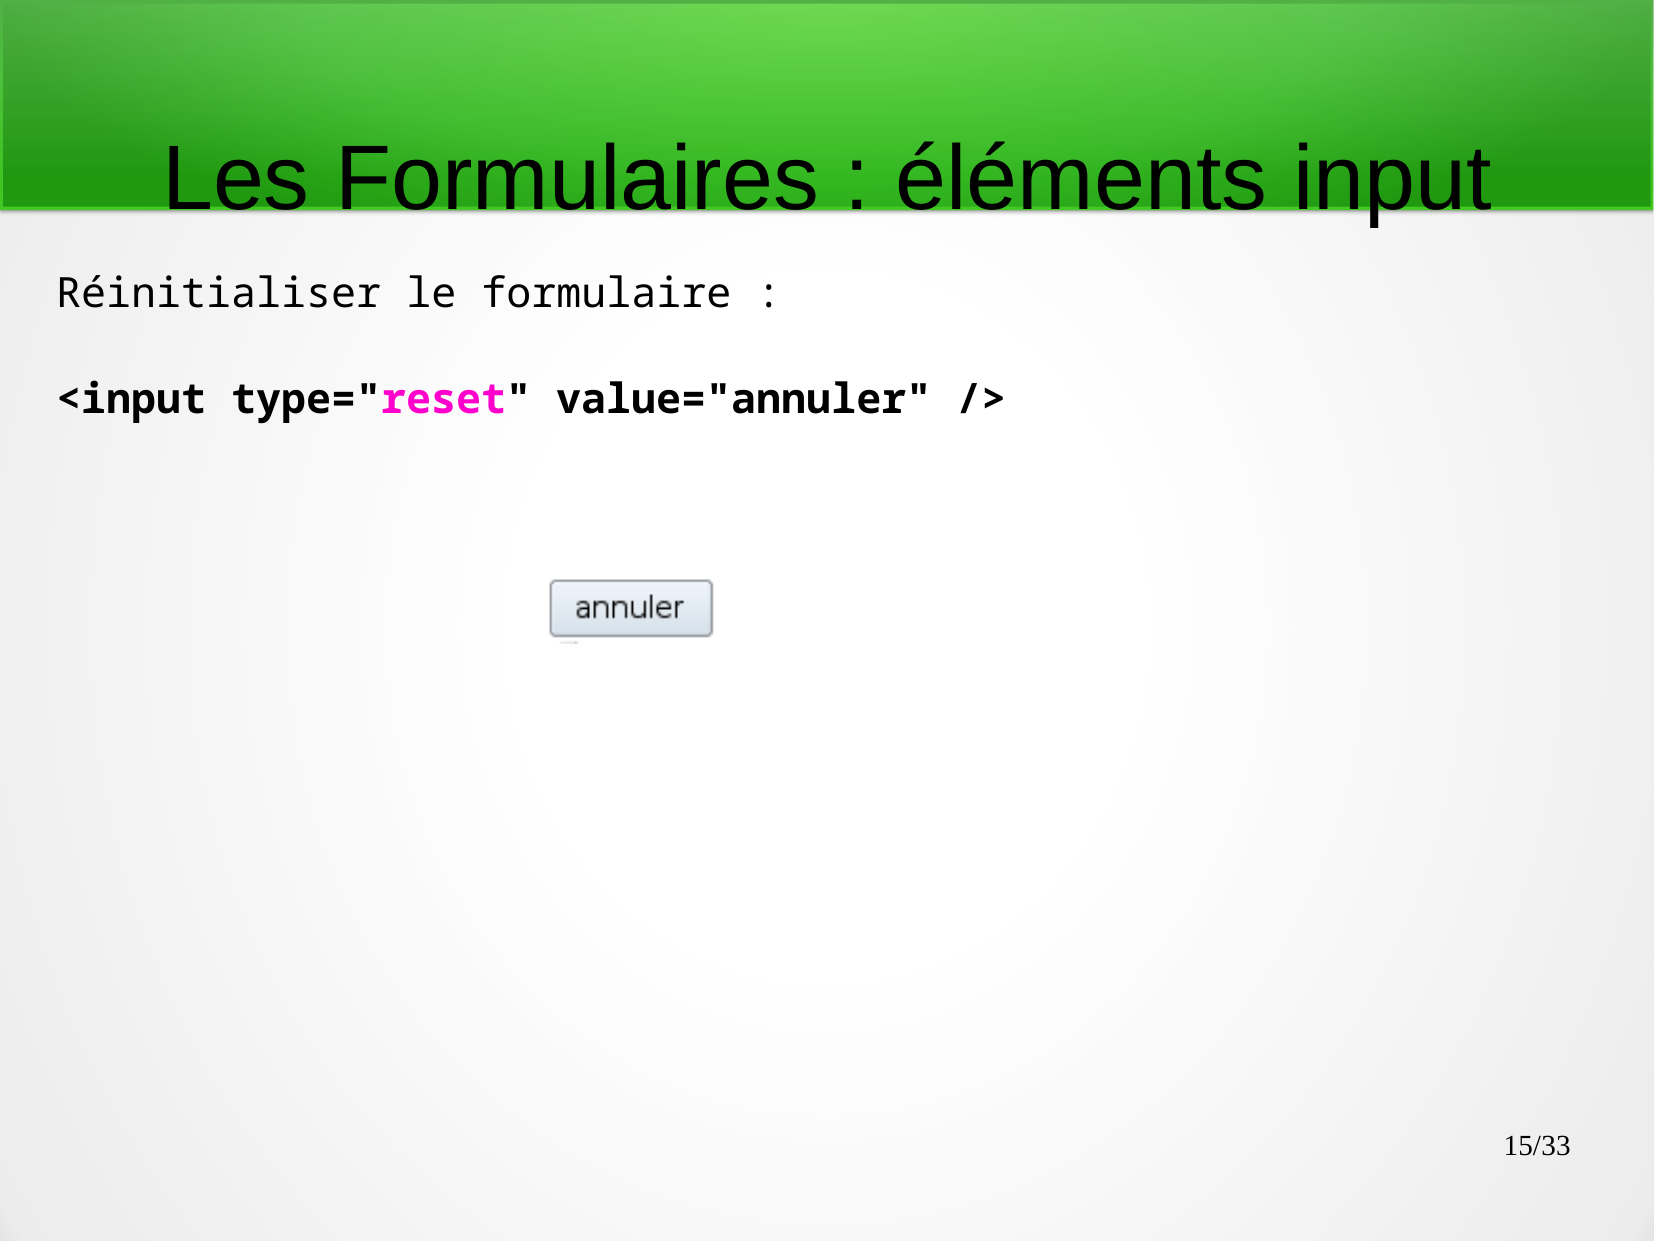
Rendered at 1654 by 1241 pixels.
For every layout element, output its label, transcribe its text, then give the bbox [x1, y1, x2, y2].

title Les Formulaires : éléments input [121, 77, 1534, 265]
picture [544, 576, 726, 644]
text_box Réinitialiser le formulaire : <input type="reset" value="annuler" /> [55, 265, 1624, 1188]
